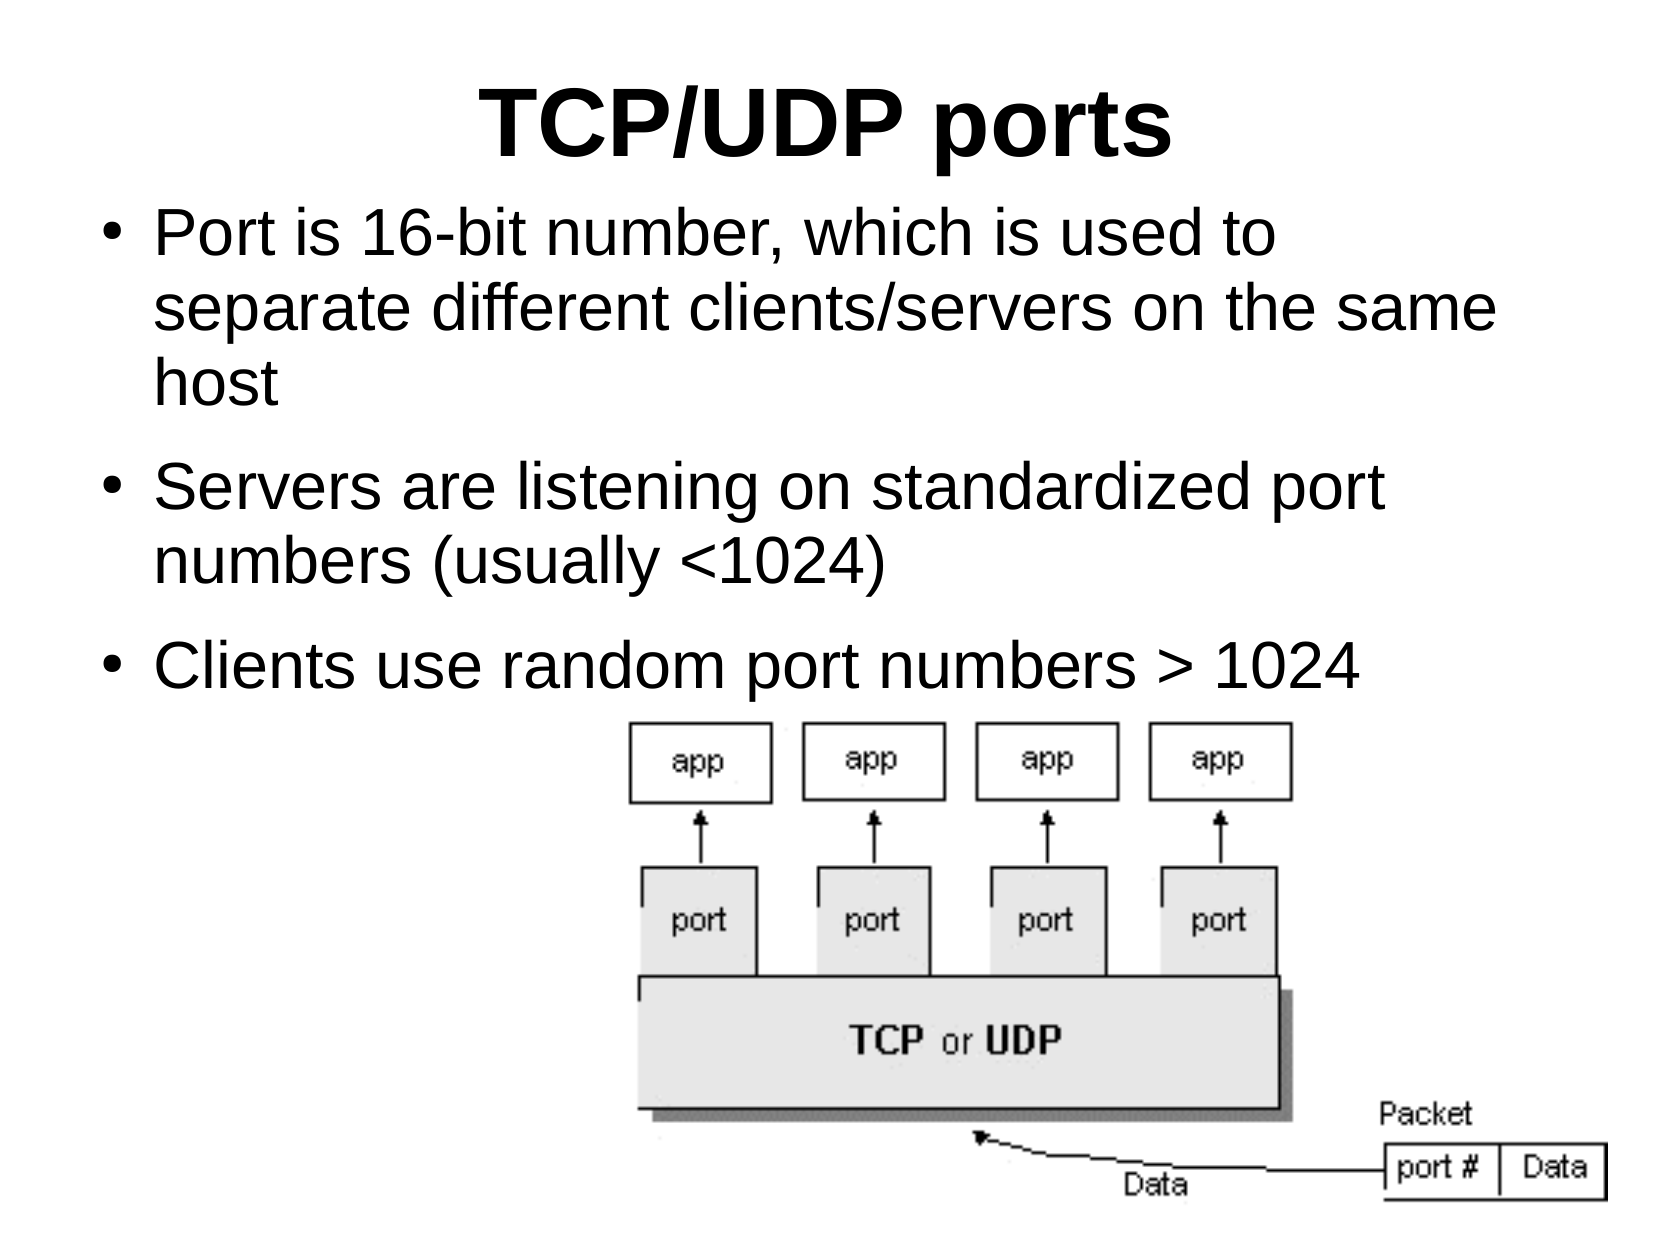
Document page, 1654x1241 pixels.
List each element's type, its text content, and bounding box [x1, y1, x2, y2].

title TCP/UDP ports [82, 49, 1571, 196]
list Port is 16-bit number, which is used to separate different clients/servers on the same host Servers are listening on standardized port numbers (usually <1024) Clients use random port numbers > 1024 [82, 195, 1538, 1186]
picture [627, 720, 1608, 1217]
